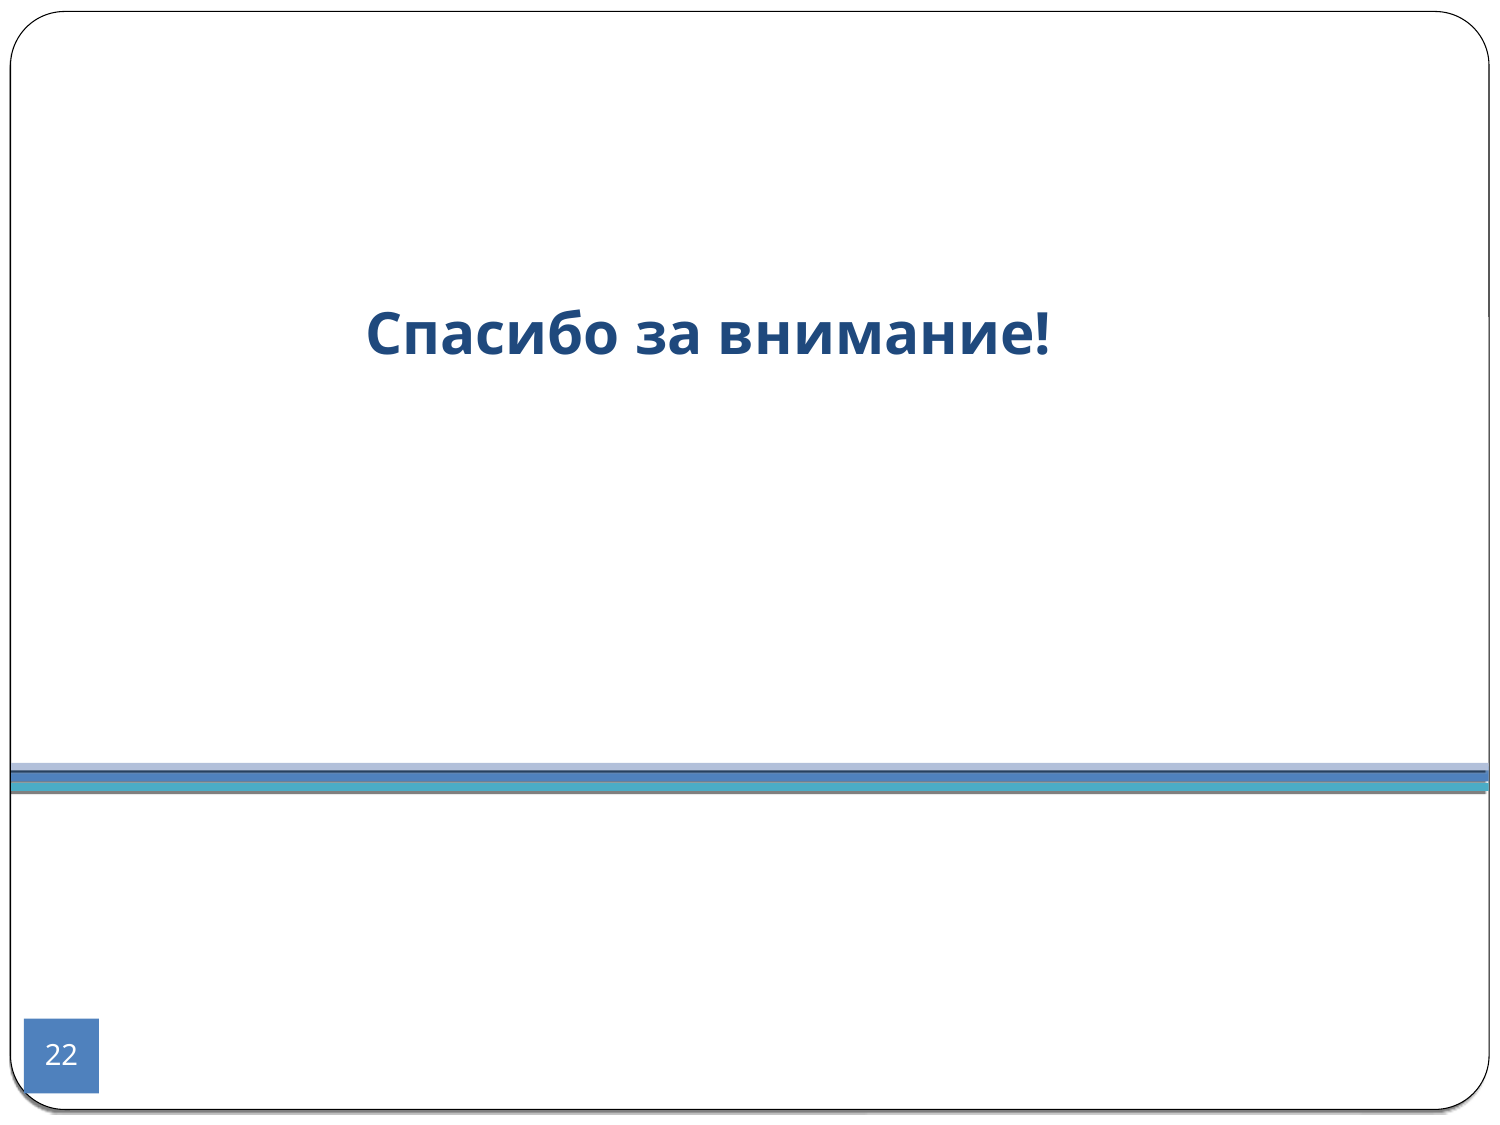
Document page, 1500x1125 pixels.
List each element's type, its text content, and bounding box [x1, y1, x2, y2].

slide_number <номер> [23, 1018, 99, 1094]
title Спасибо за внимание! [108, 288, 1309, 375]
